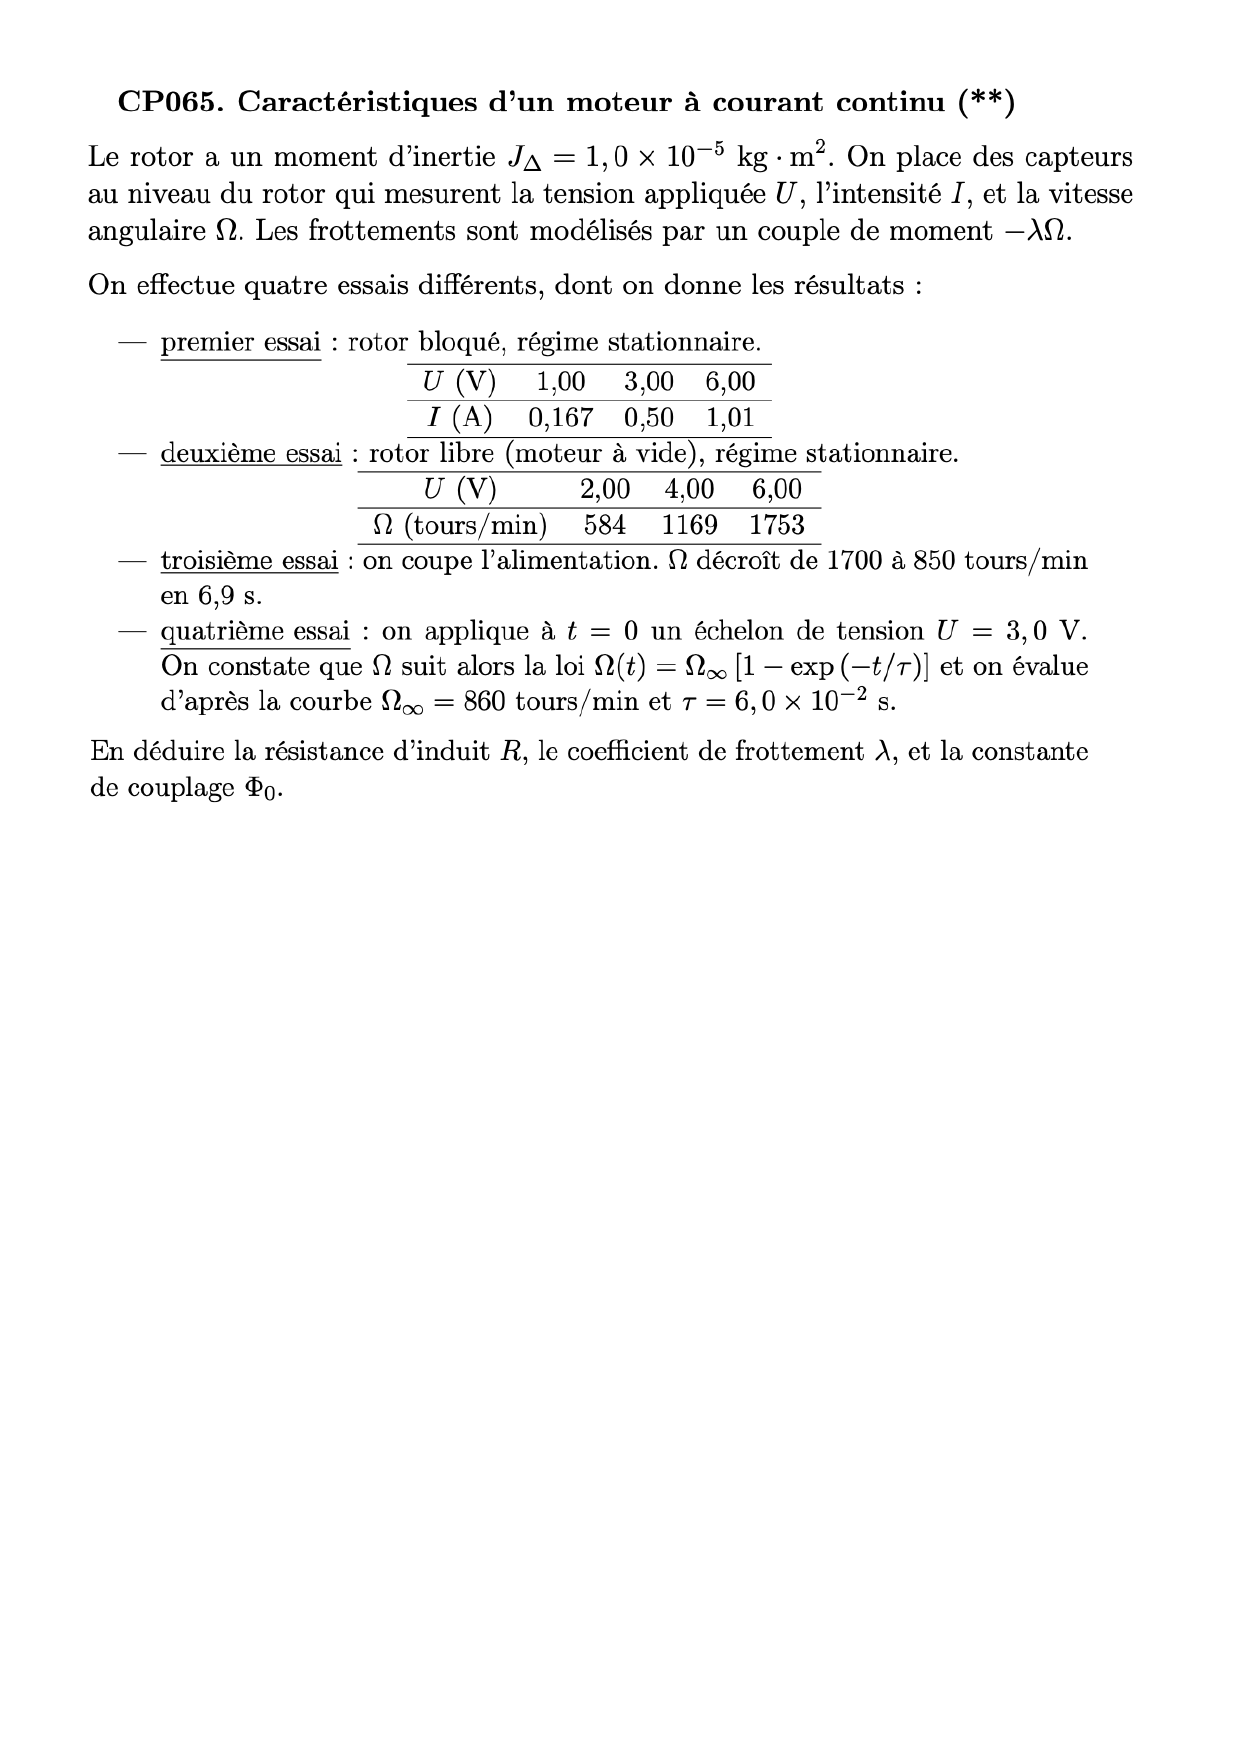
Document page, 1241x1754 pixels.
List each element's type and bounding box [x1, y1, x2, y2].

picture [70, 76, 1164, 815]
